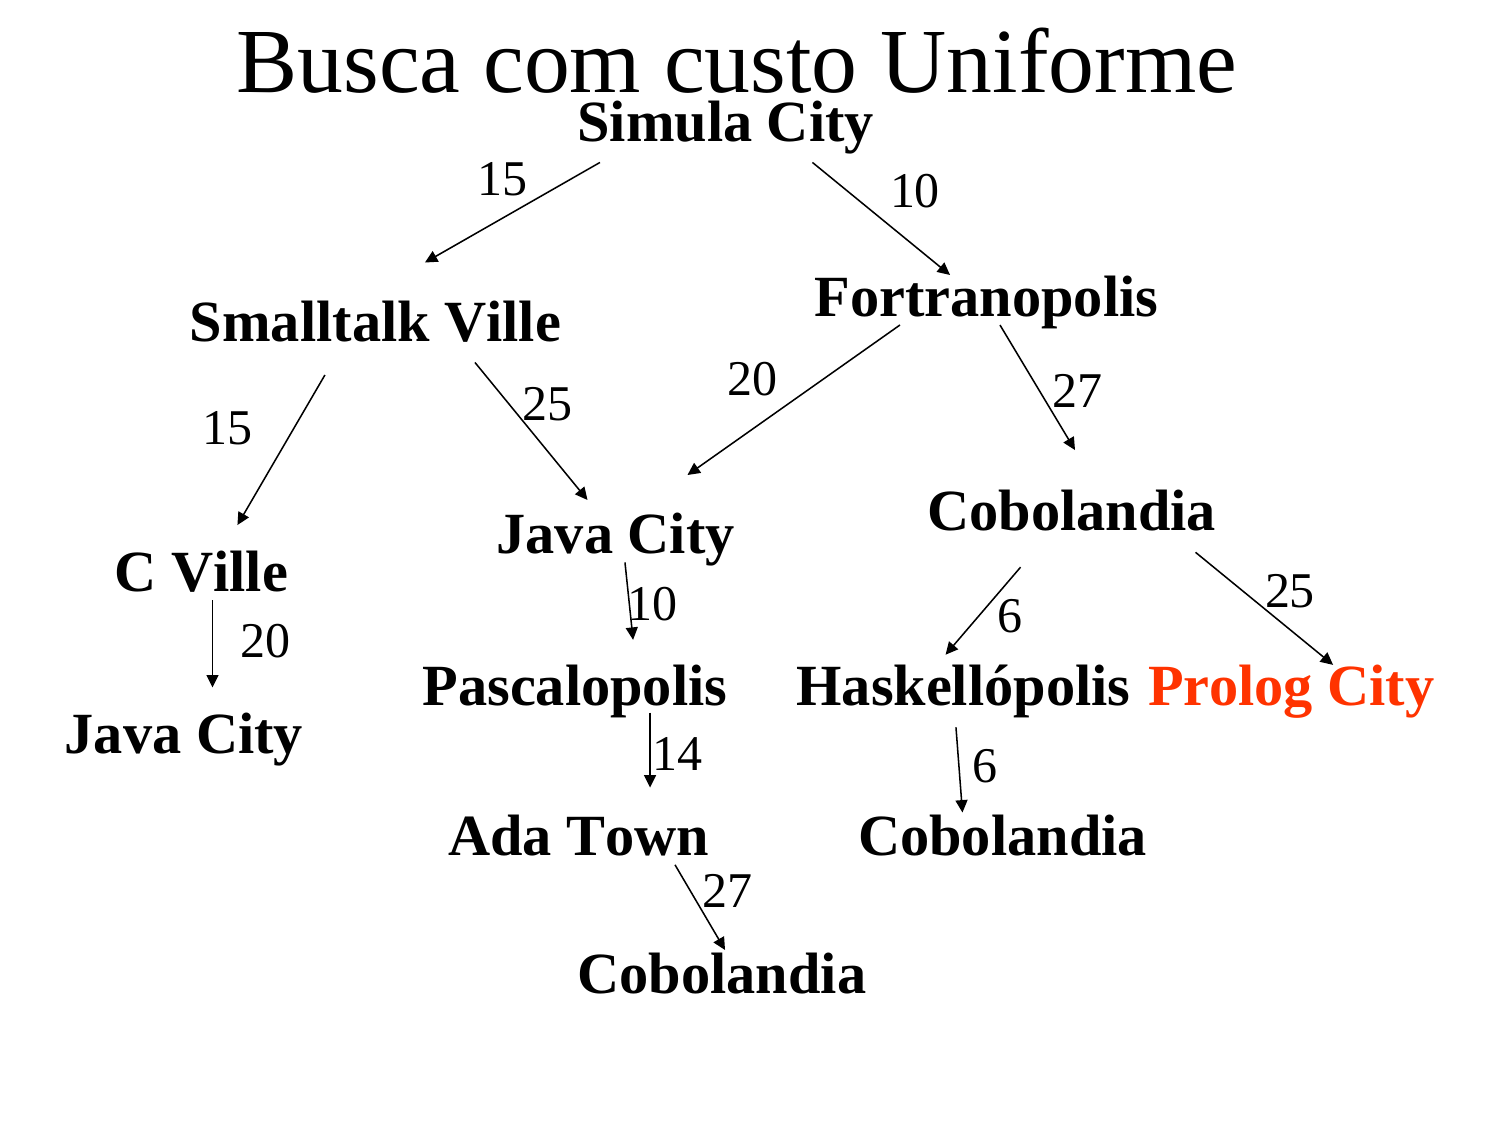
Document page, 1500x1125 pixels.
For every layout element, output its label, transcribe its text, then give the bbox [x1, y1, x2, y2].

text_box Java City [481, 487, 750, 573]
text_box 20 [225, 599, 305, 676]
text_box Fortranopolis [800, 249, 1174, 336]
text_box C Ville [100, 525, 303, 611]
text_box Haskellópolis [781, 639, 1133, 726]
text_box 27 [687, 849, 768, 926]
text_box 25 [507, 362, 588, 438]
text_box Cobolandia [843, 789, 1163, 876]
text_box Ada Town [688, 831, 697, 849]
text_box 14 [637, 712, 718, 788]
text_box Ada Town [433, 789, 724, 876]
title Busca com custo Uniforme [99, 0, 1375, 150]
text_box 6 [982, 574, 1038, 651]
text_box Prolog City [1133, 639, 1450, 726]
text_box Cobolandia [912, 464, 1232, 551]
text_box 27 [1037, 349, 1118, 426]
text_box Pascalopolis [408, 639, 743, 726]
text_box 15 [462, 137, 543, 213]
text_box Smalltalk Ville [175, 274, 577, 361]
text_box Simula City [562, 75, 890, 161]
text_box 20 [712, 337, 793, 413]
text_box 10 [875, 149, 955, 226]
text_box 6 [957, 724, 1013, 801]
text_box 25 [1250, 549, 1330, 626]
text_box 10 [612, 562, 693, 638]
text_box Cobolandia [562, 927, 882, 1013]
text_box Java City [50, 687, 319, 773]
text_box 15 [187, 387, 268, 463]
